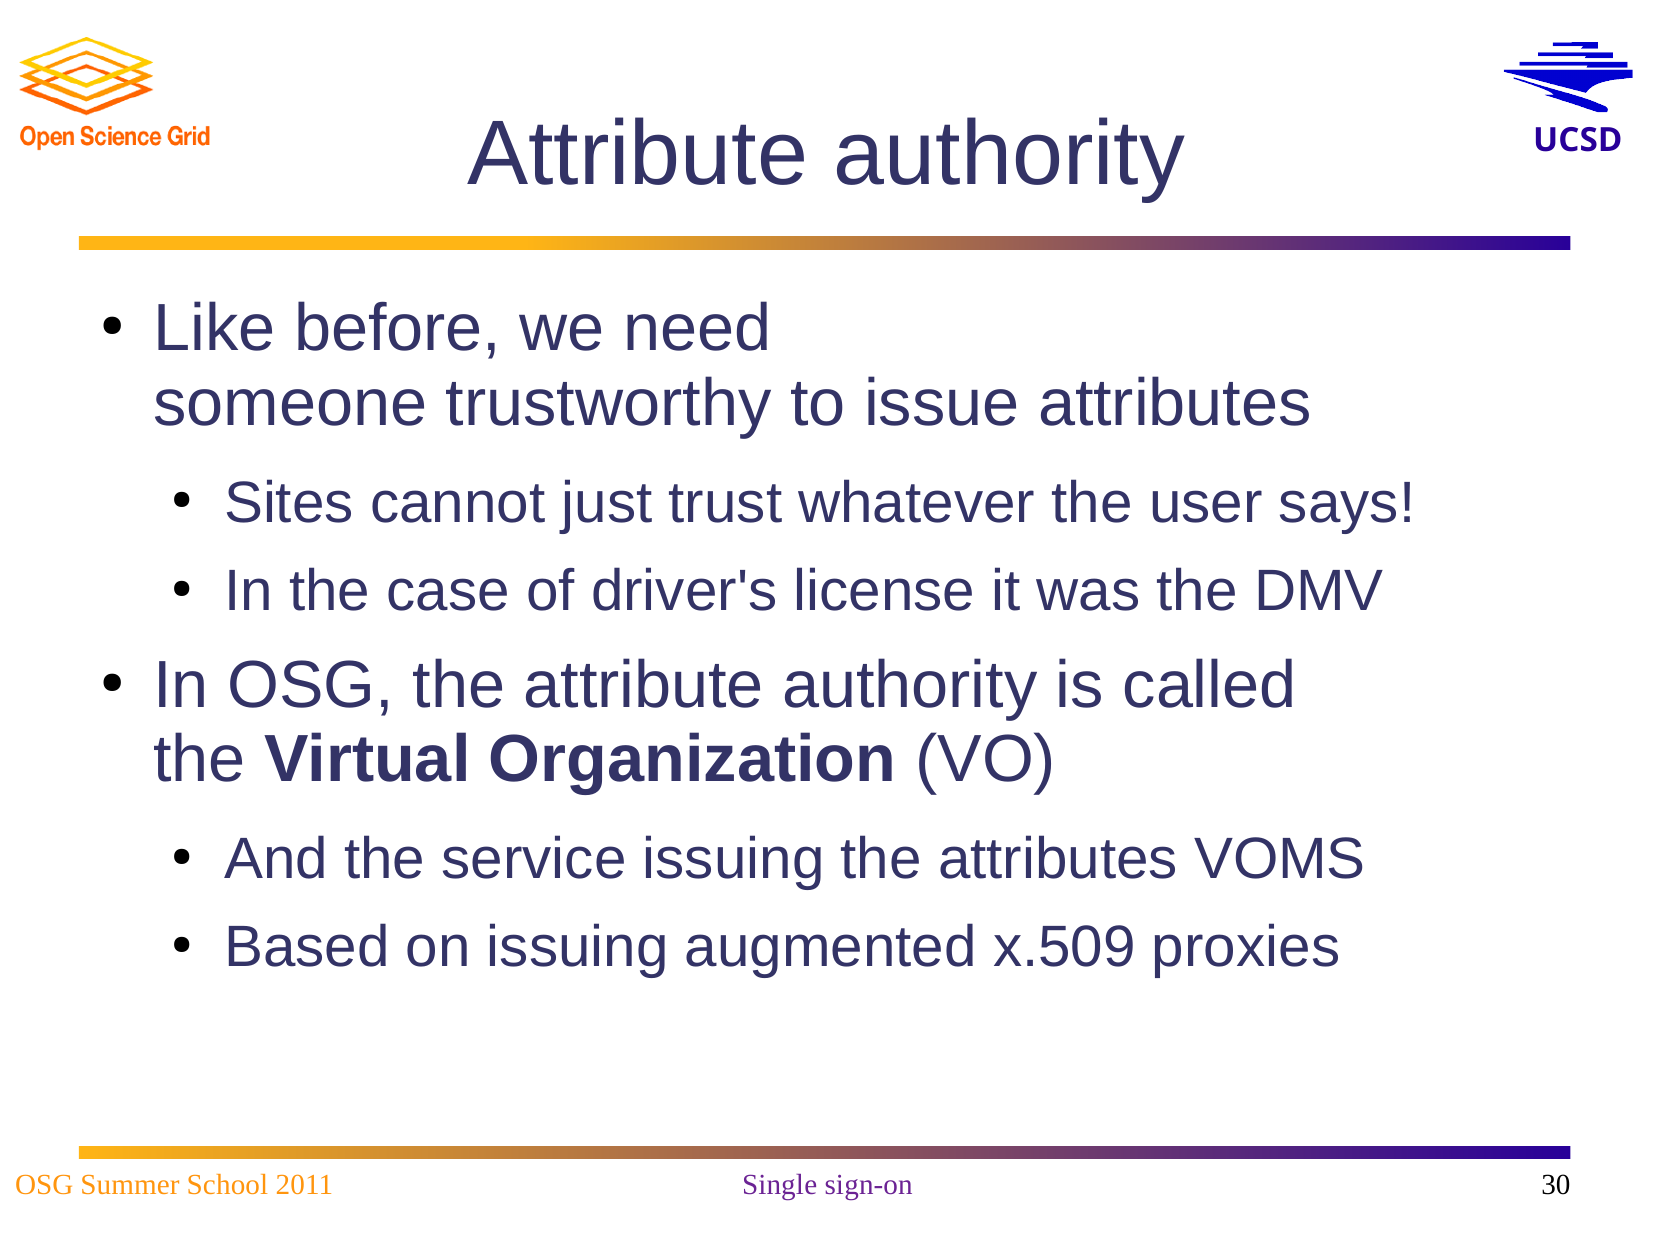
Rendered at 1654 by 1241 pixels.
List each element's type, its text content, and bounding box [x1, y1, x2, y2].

picture [0, 14, 229, 167]
list Like before, we need someone trustworthy to issue attributes Sites cannot just trust whatever the user says! In the case of driver's license it was the DMV In OSG, the attribute authority is called the Virtual Organization (VO) And the service issuing the attributes VOMS Based on issuing augmented x.509 proxies [82, 290, 1571, 1109]
picture [1495, 42, 1637, 118]
title Attribute authority [82, 49, 1571, 257]
